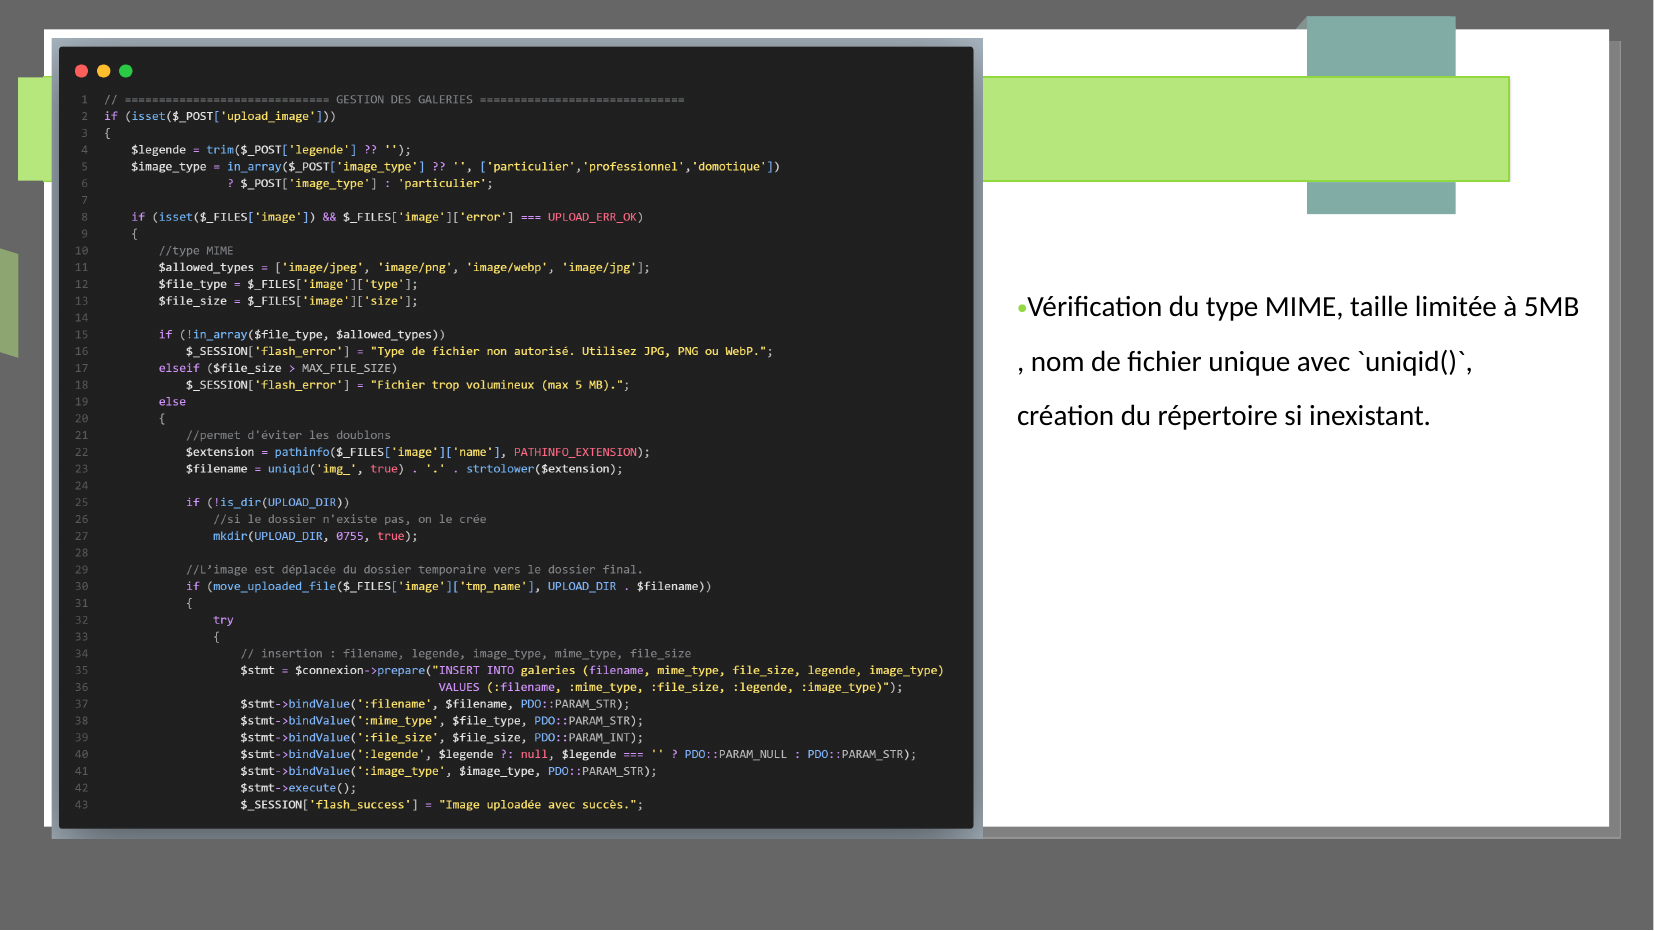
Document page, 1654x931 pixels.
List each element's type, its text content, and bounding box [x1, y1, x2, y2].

picture [51, 38, 983, 839]
text_box Vérification du type MIME, taille limitée à 5MB , nom de fichier unique avec `uniqid()`, création du répertoire si inexistant. [1002, 225, 1602, 796]
title Exemple [82, 37, 1571, 193]
